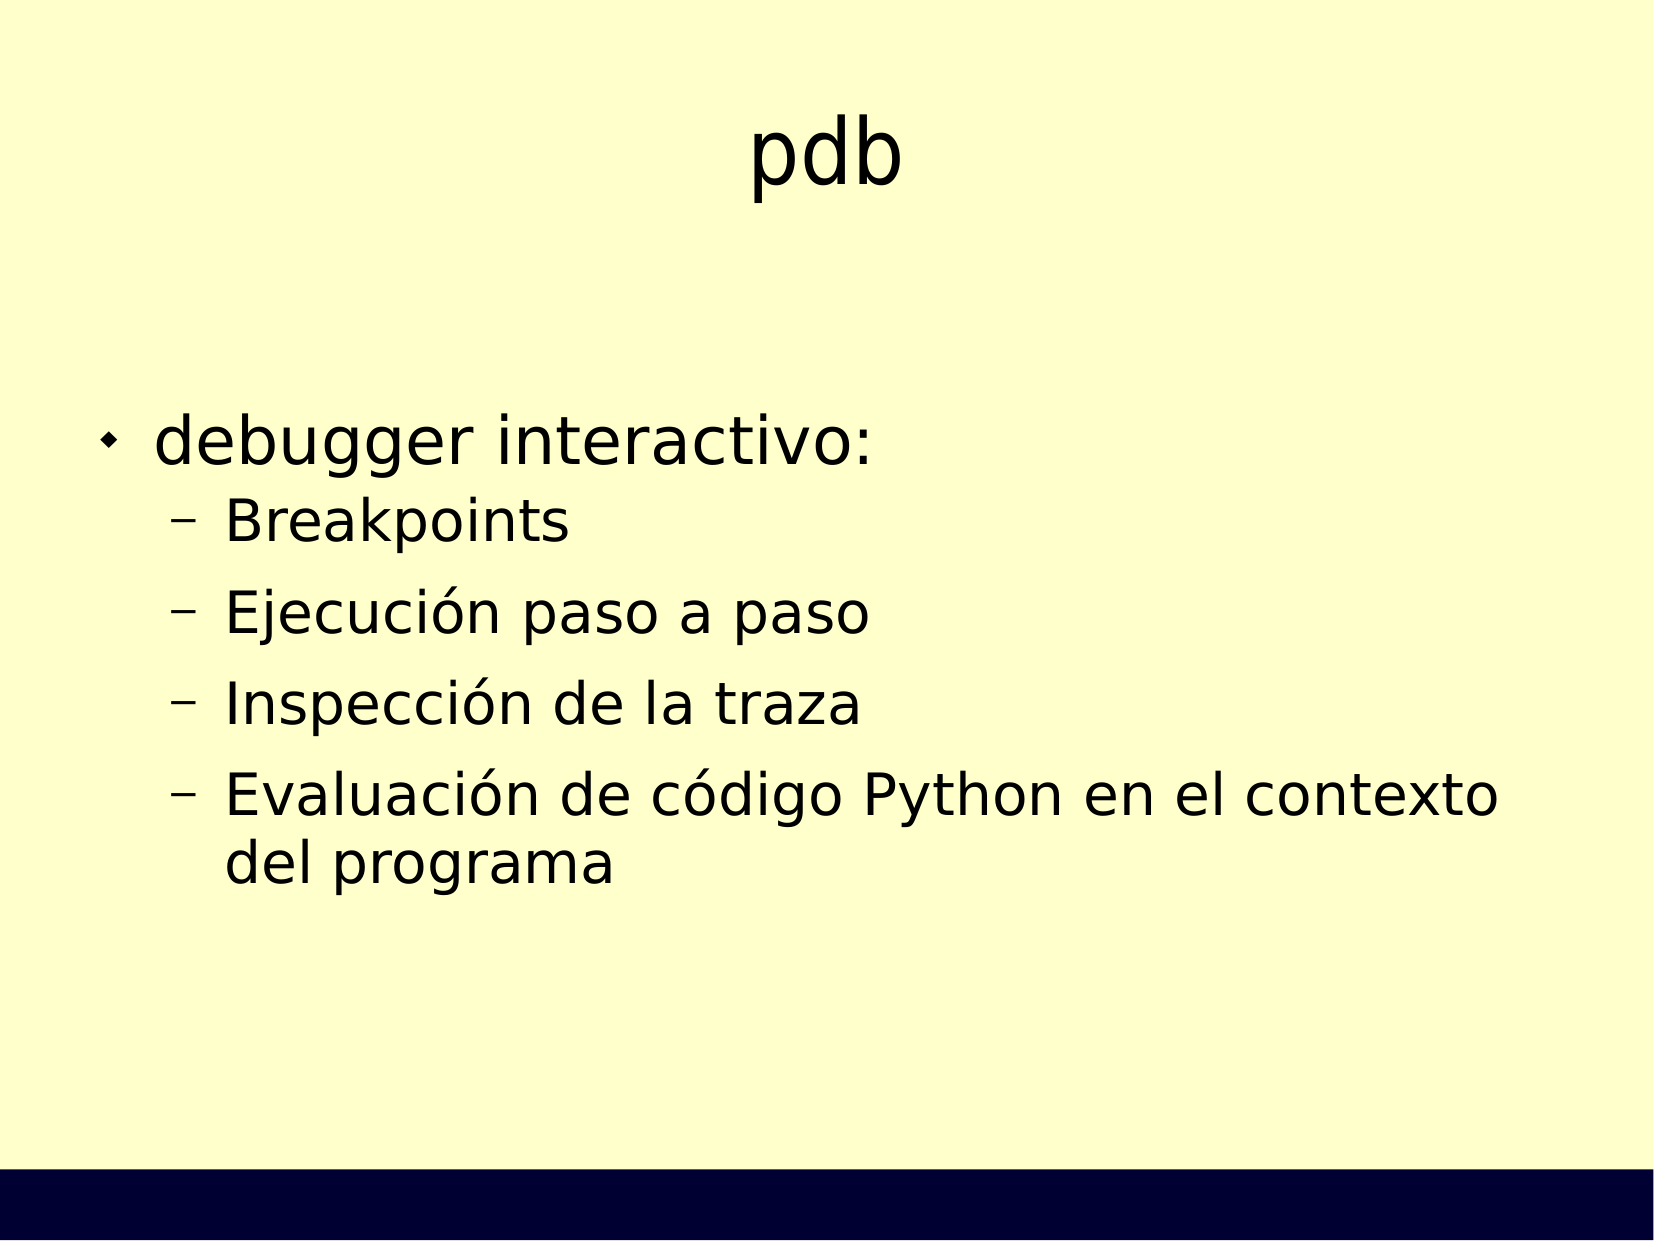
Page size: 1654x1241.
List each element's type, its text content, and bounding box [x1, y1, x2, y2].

title pdb [82, 49, 1571, 257]
list debugger interactivo: Breakpoints Ejecución paso a paso Inspección de la traza Evaluación de código Python en el contexto del programa [82, 290, 1538, 1010]
